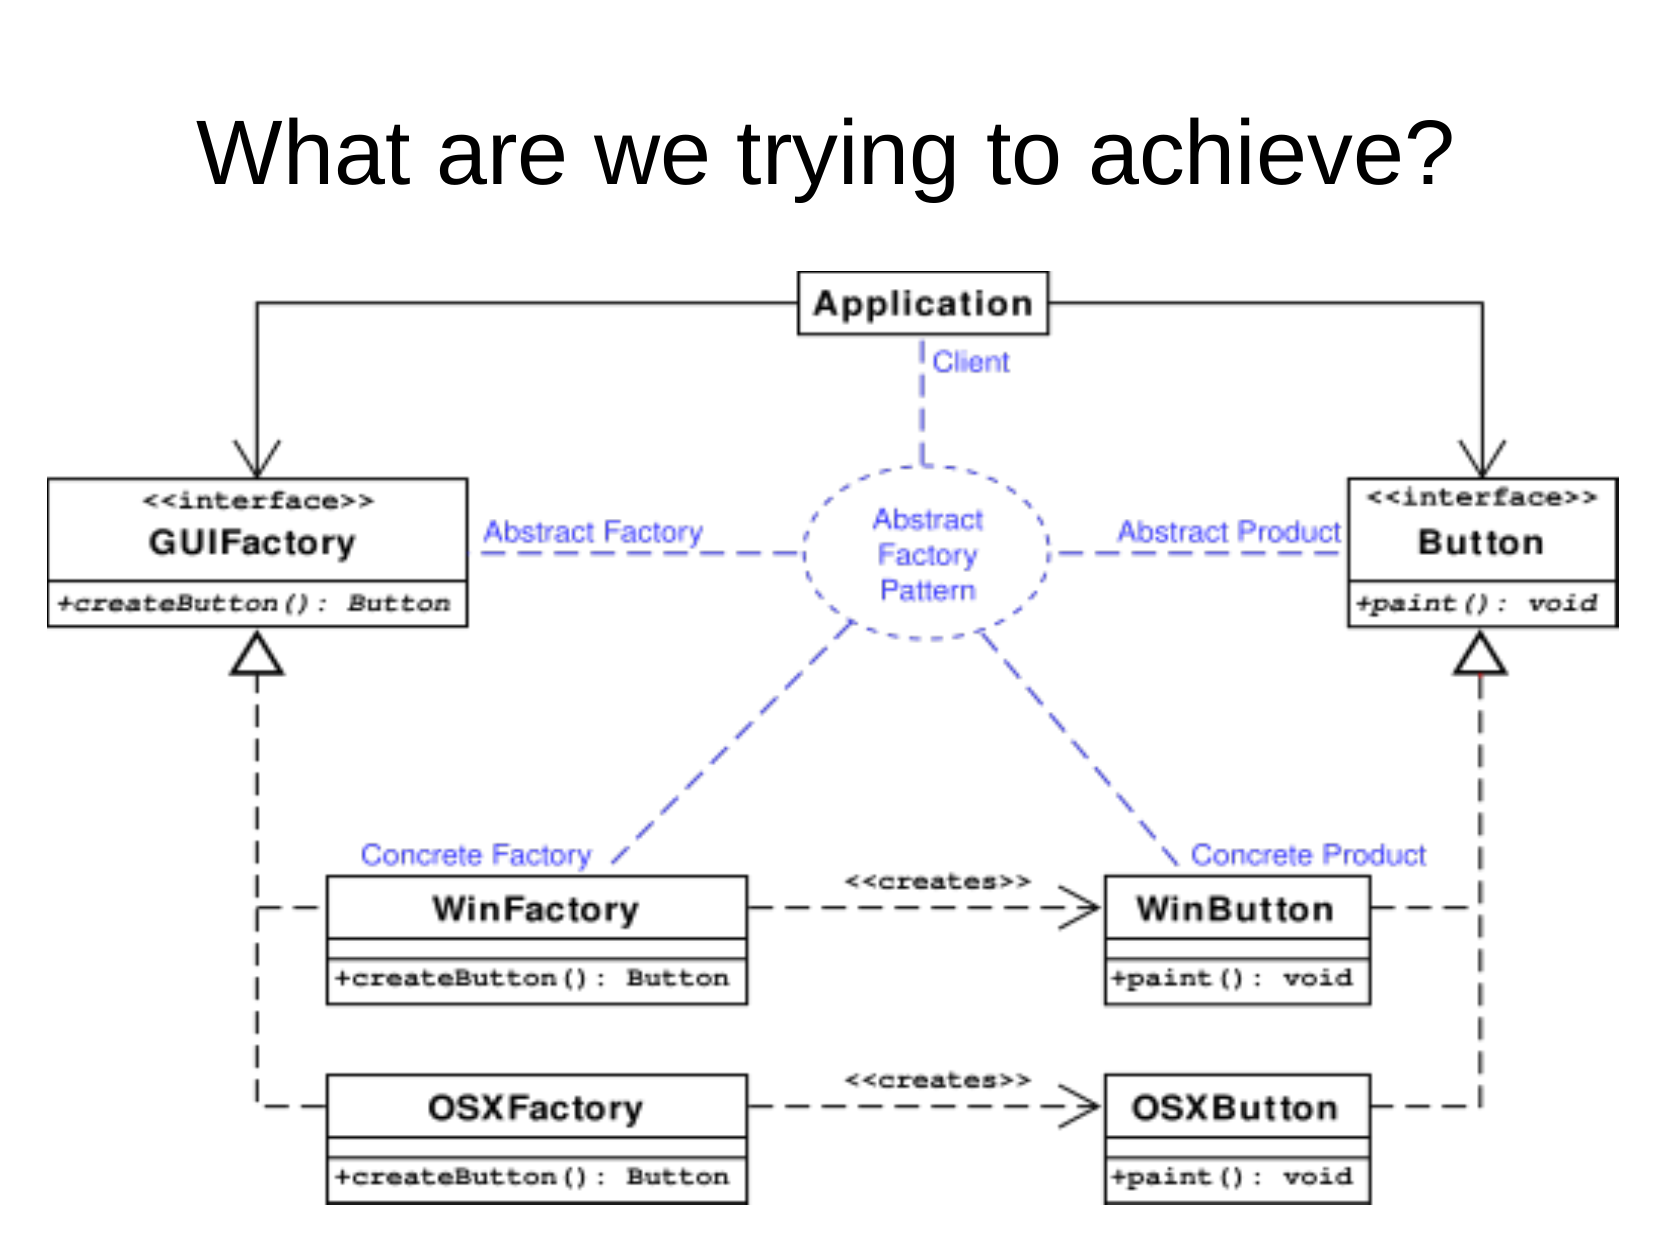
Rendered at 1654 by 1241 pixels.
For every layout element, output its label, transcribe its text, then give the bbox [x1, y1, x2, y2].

title What are we trying to achieve? [82, 49, 1571, 257]
picture [47, 271, 1619, 1205]
